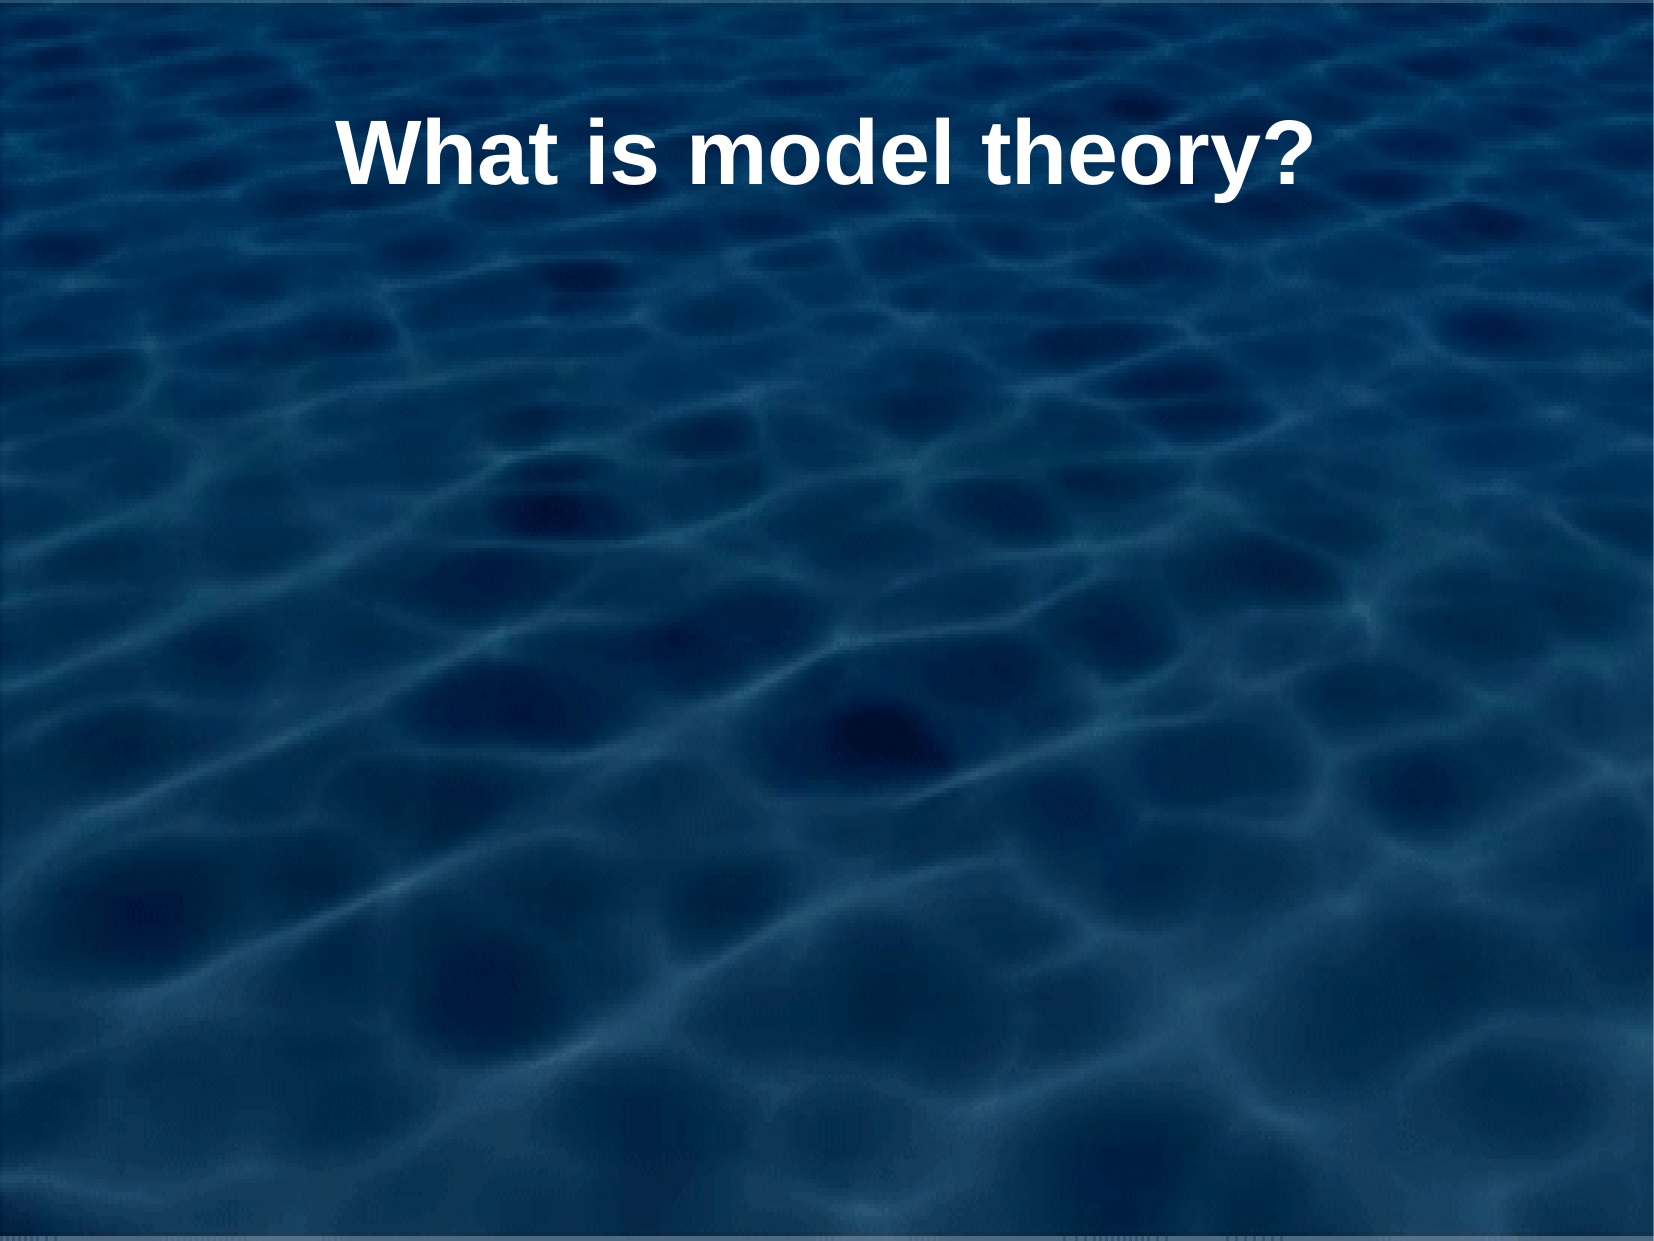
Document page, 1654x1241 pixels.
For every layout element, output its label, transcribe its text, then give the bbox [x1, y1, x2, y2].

picture [0, 0, 1654, 1241]
title What is model theory? [82, 49, 1571, 257]
